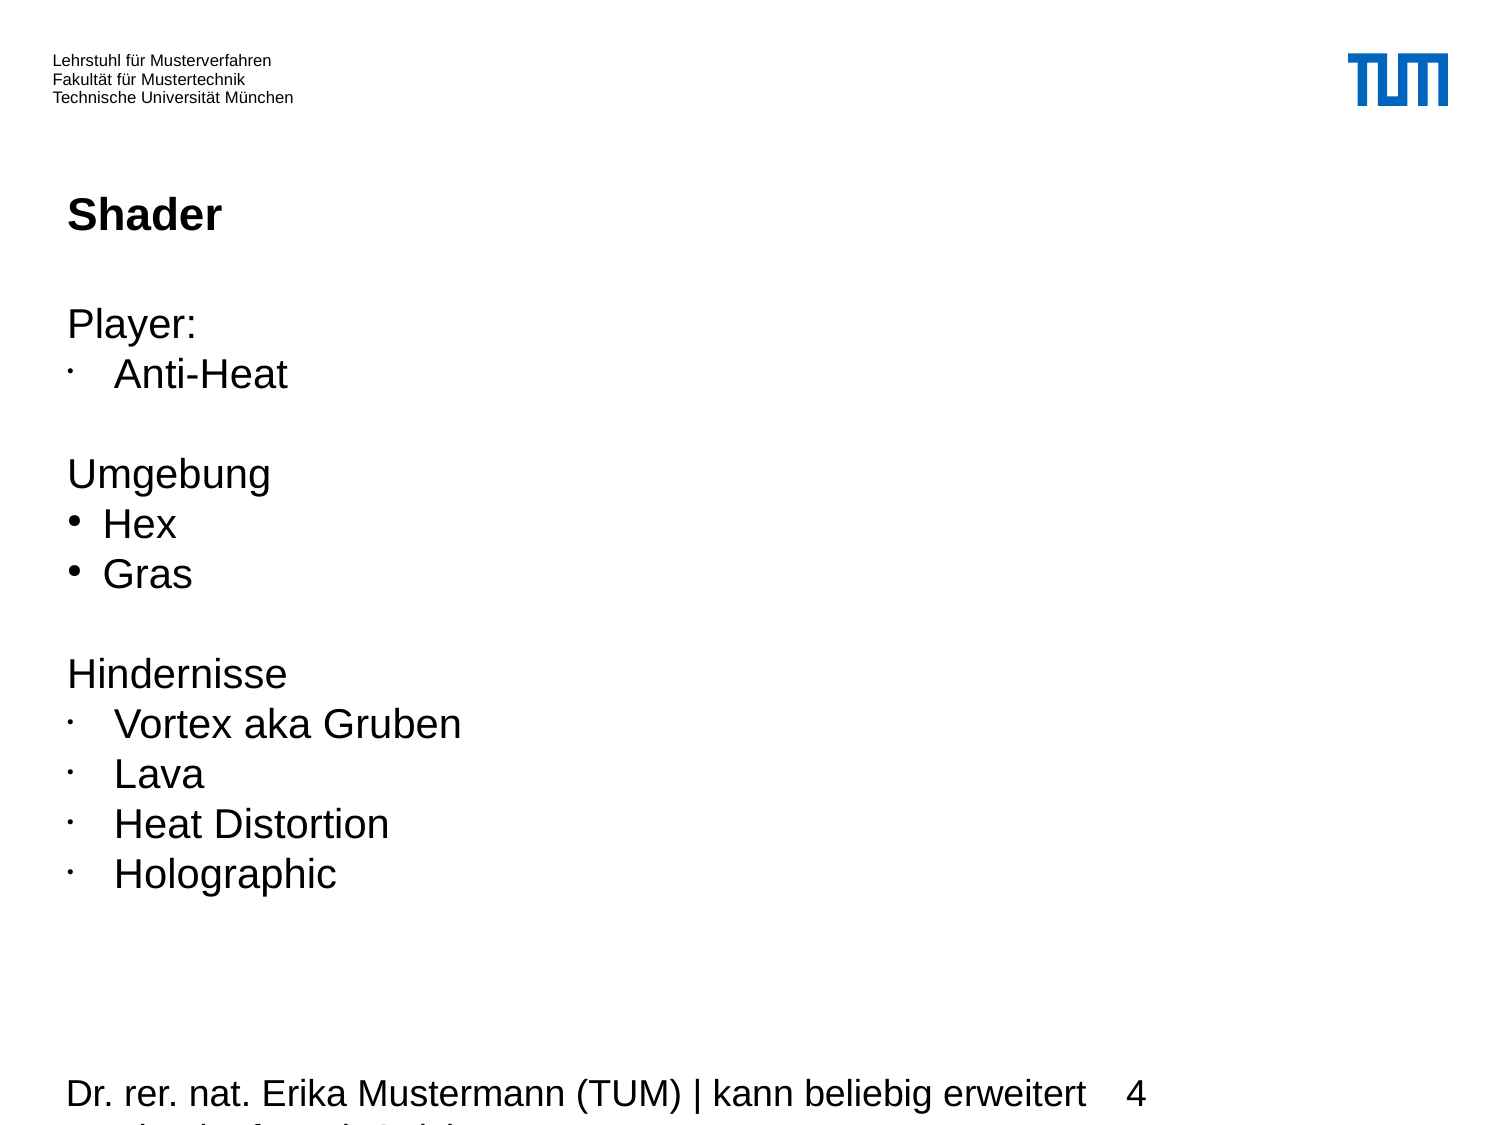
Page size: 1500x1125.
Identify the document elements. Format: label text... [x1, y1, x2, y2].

title Shader [52, 163, 1449, 231]
list Player: Anti-Heat Umgebung Hex Gras Hindernisse Vortex aka Gruben Lava Heat Distortion Holographic [52, 289, 1449, 1060]
footer Dr. rer. nat. Erika Mustermann (TUM) | kann beliebig erweitert werden | Infos mit Strich trennen [51, 1061, 1112, 1122]
slide_number <number> [1112, 1061, 1448, 1122]
